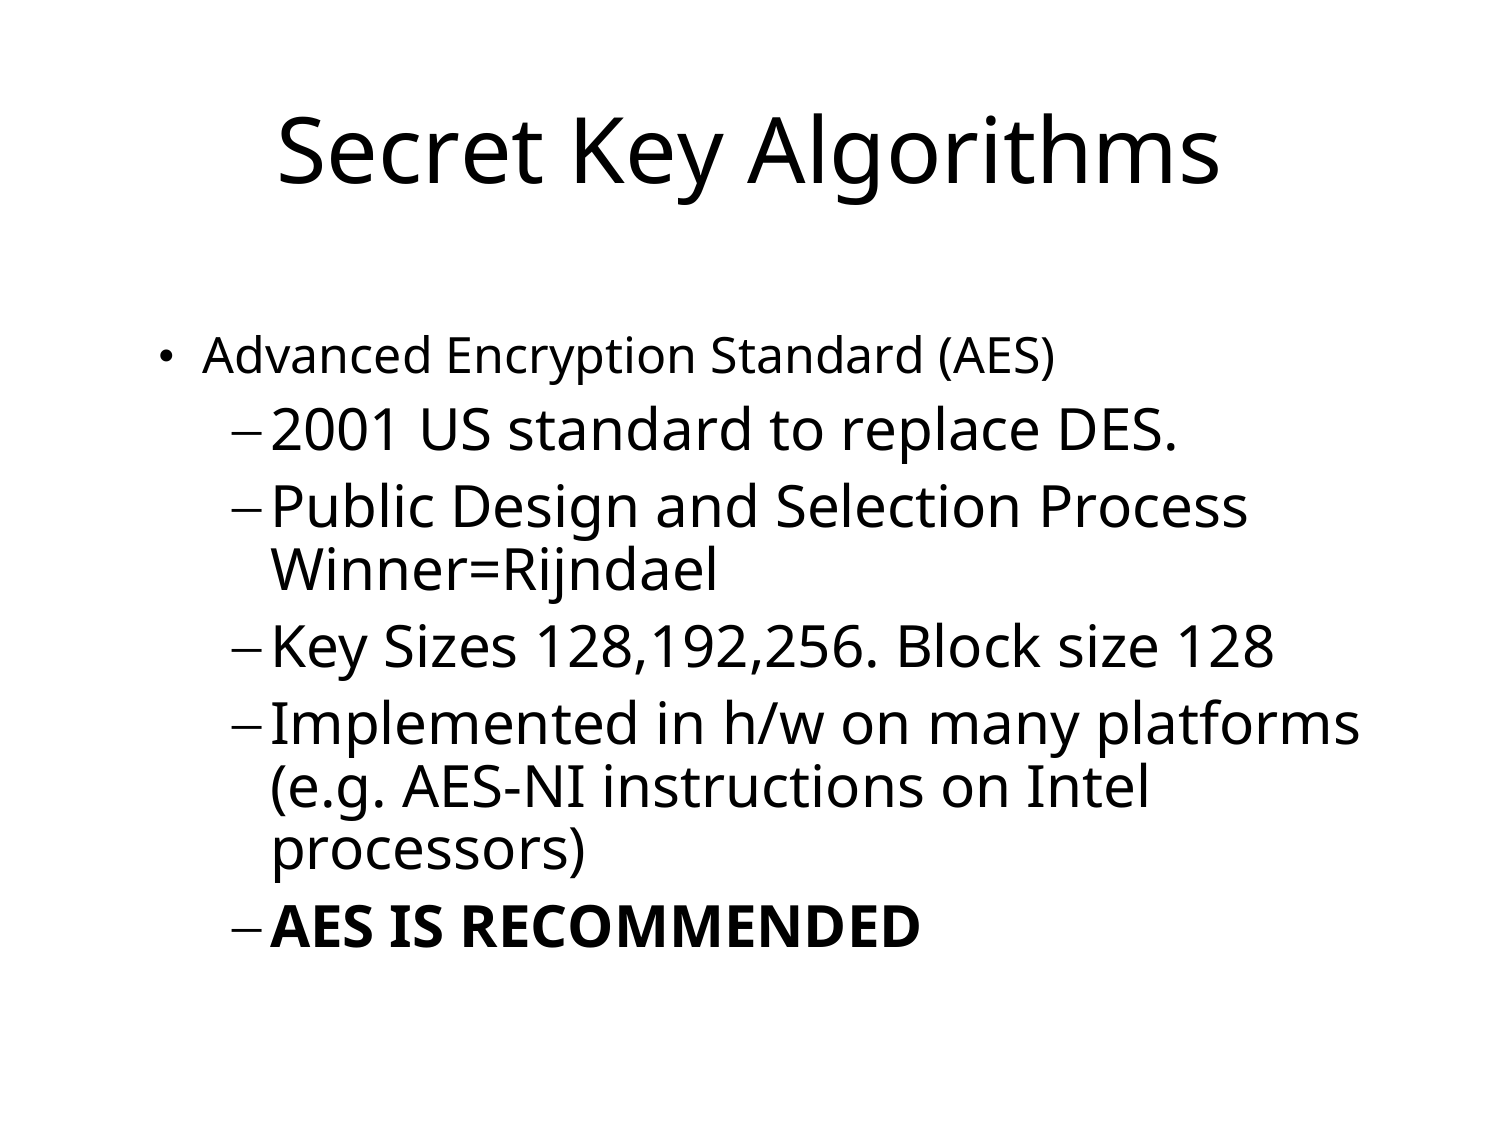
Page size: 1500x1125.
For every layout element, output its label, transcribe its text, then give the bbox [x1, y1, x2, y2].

list Advanced Encryption Standard (AES) 2001 US standard to replace DES. Public Design and Selection Process Winner=Rijndael Key Sizes 128,192,256. Block size 128 Implemented in h/w on many platforms (e.g. AES-NI instructions on Intel processors) AES IS RECOMMENDED [142, 320, 1418, 1004]
title Secret Key Algorithms [112, 17, 1388, 276]
